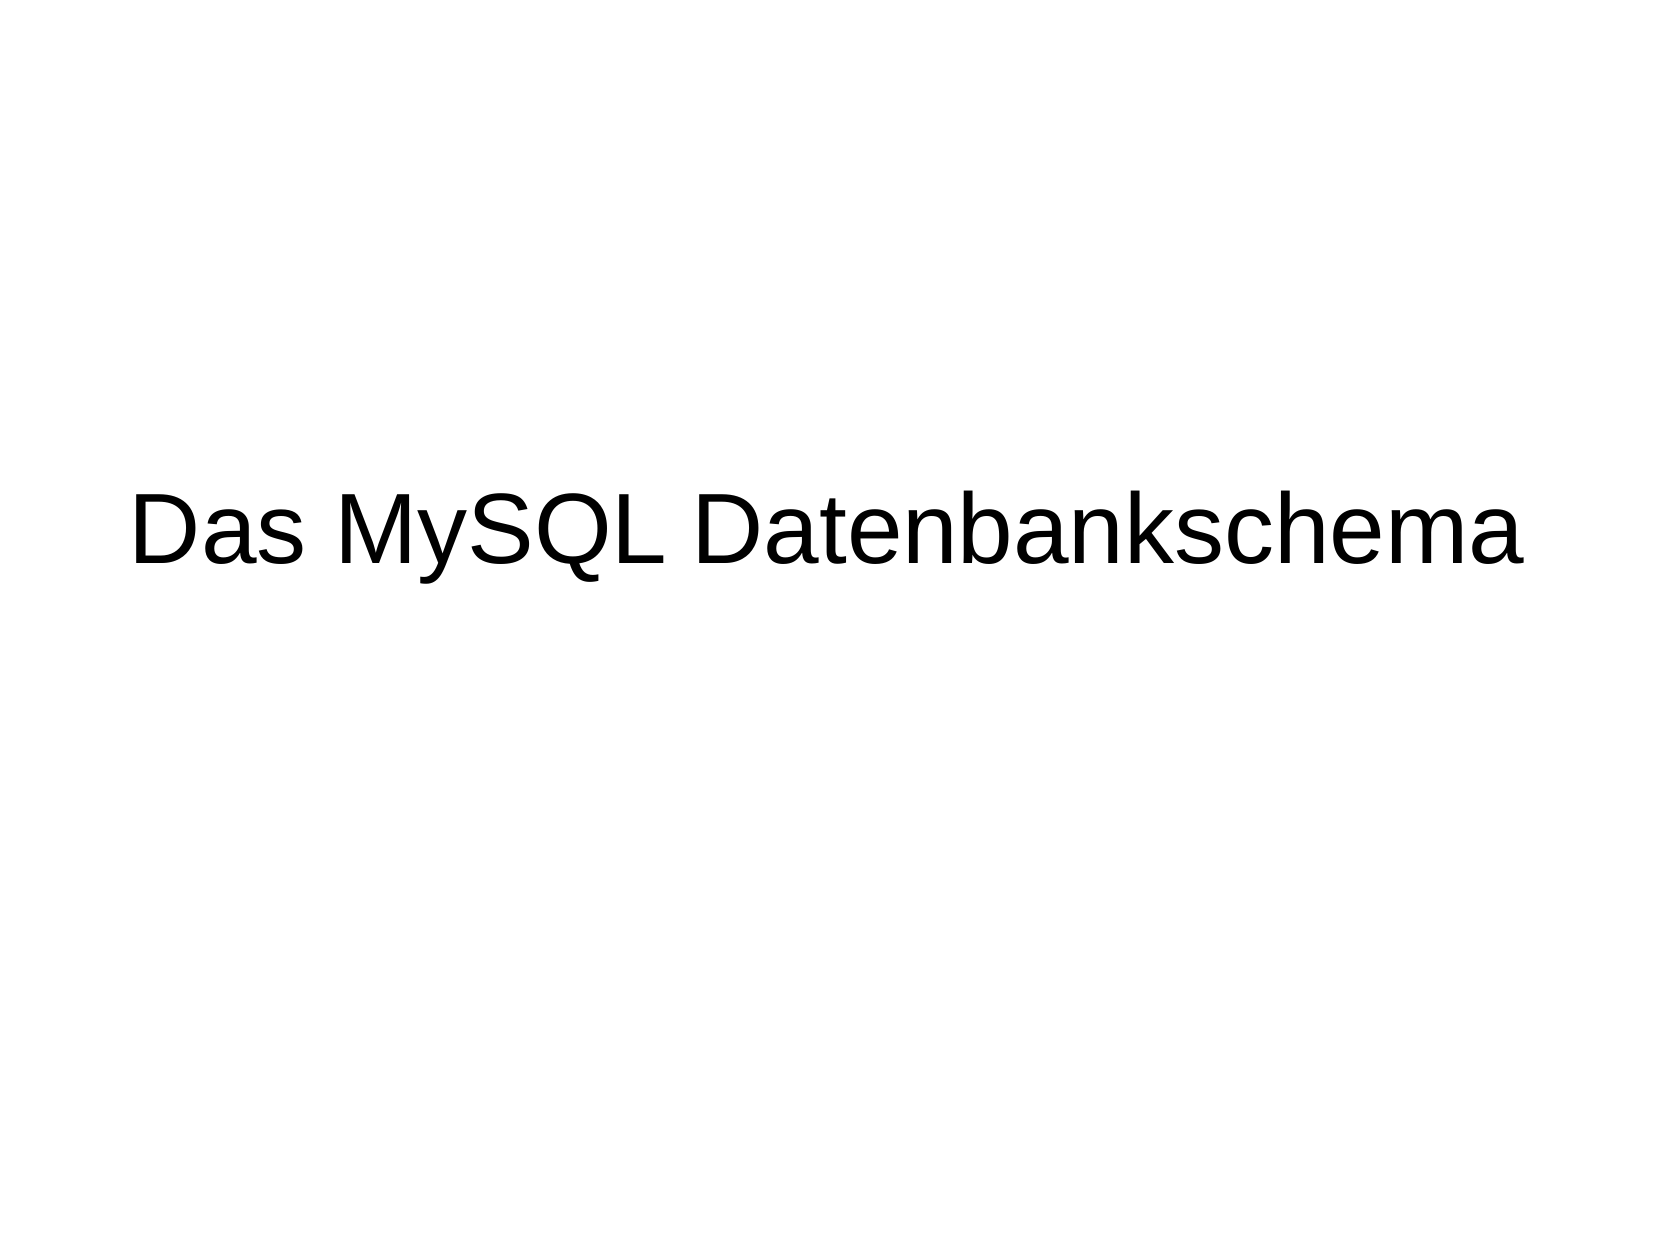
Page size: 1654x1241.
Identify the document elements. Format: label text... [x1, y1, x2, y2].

subtitle Das MySQL Datenbankschema [82, 49, 1571, 1010]
